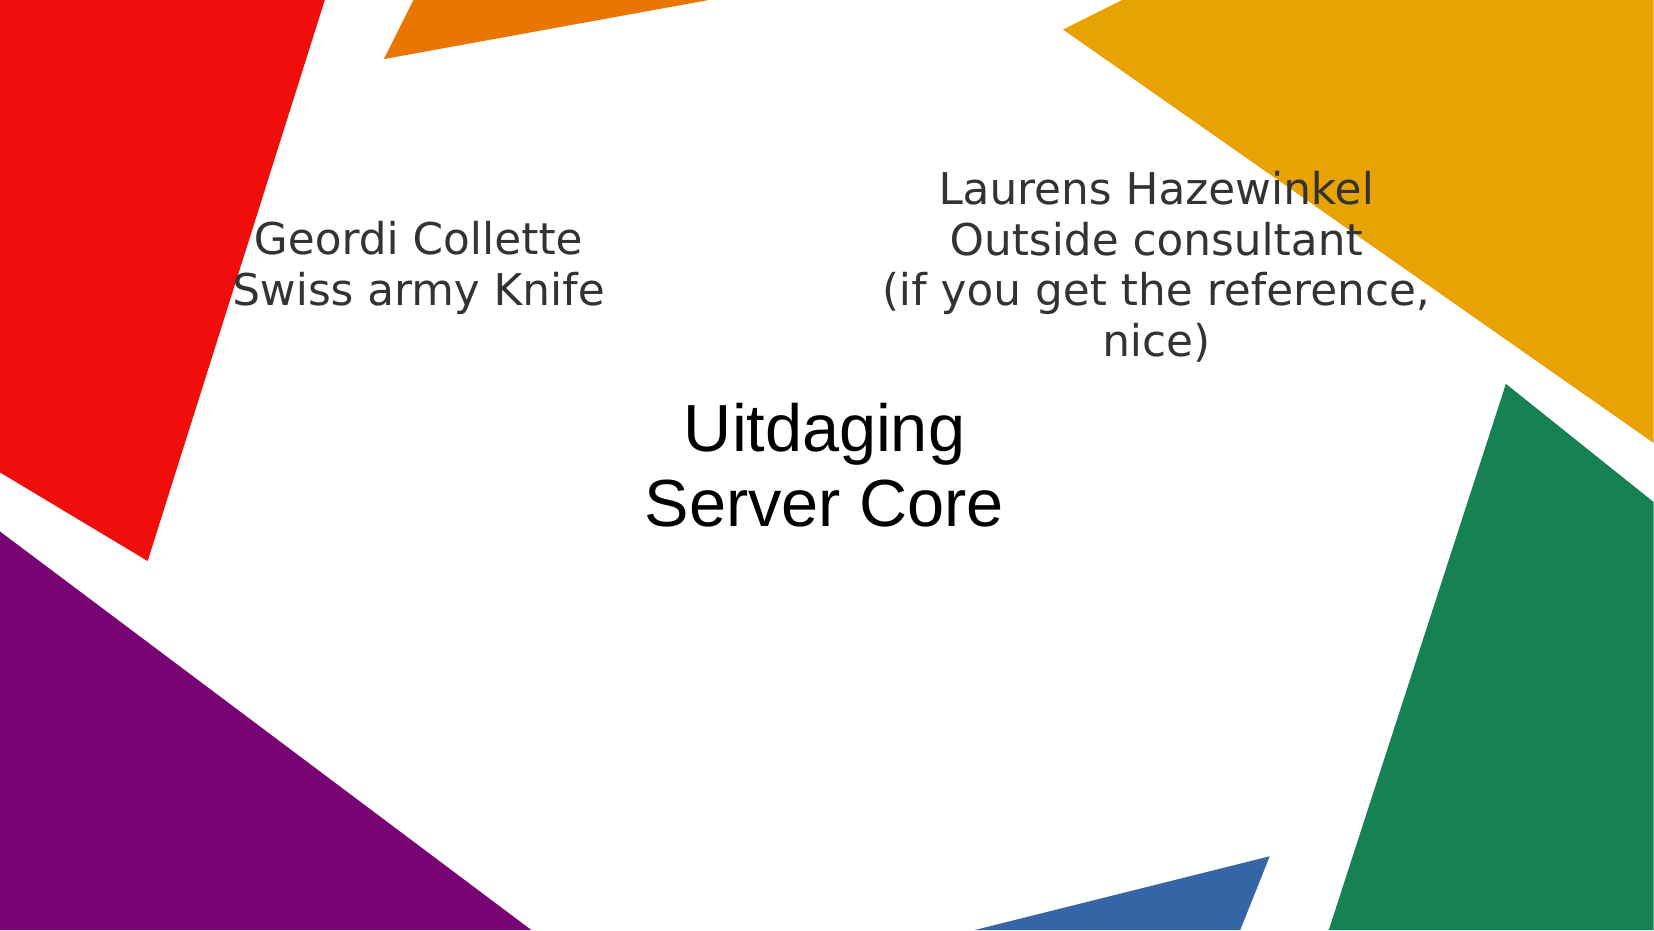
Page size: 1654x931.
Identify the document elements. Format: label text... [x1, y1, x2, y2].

title Geordi Collette Swiss army Knife [87, 187, 751, 343]
title Laurens Hazewinkel Outside consultant (if you get the reference, nice) [825, 163, 1488, 367]
subtitle Uitdaging Server Core [614, 313, 1035, 618]
